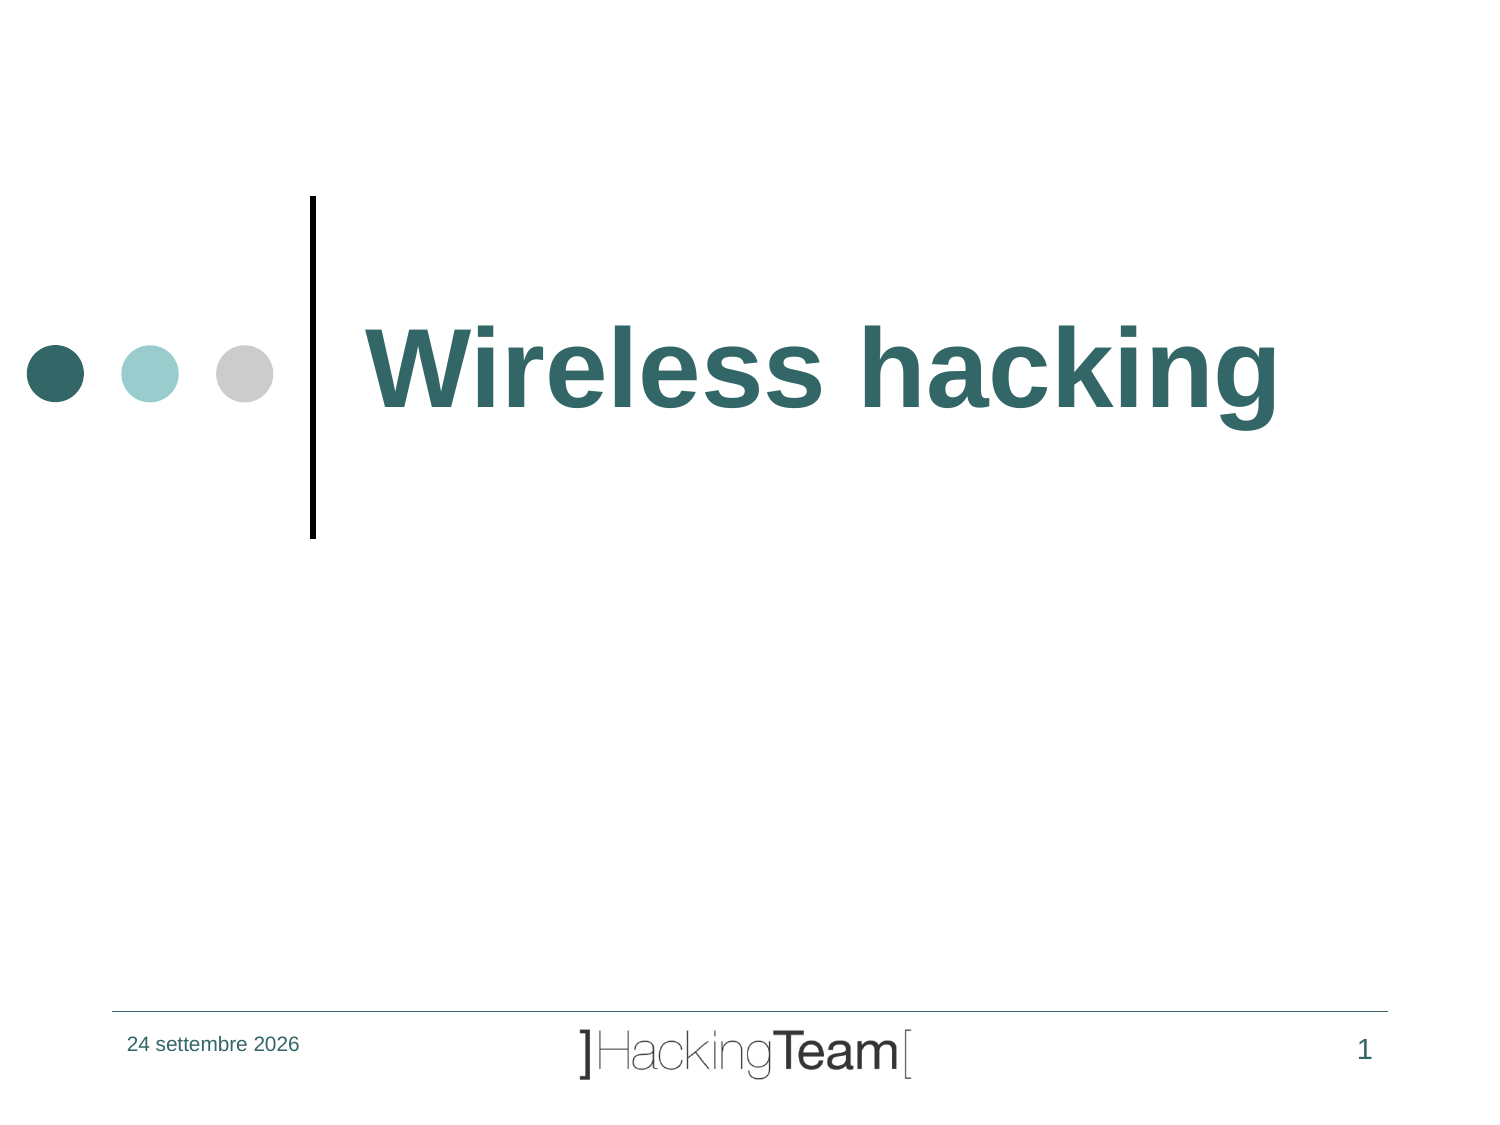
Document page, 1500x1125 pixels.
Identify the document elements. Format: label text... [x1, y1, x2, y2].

picture [574, 1023, 916, 1084]
text_box 4 febbraio 2011 [112, 1023, 363, 1099]
title Wireless hacking [349, 225, 1413, 513]
text_box <number> [1187, 1023, 1388, 1099]
